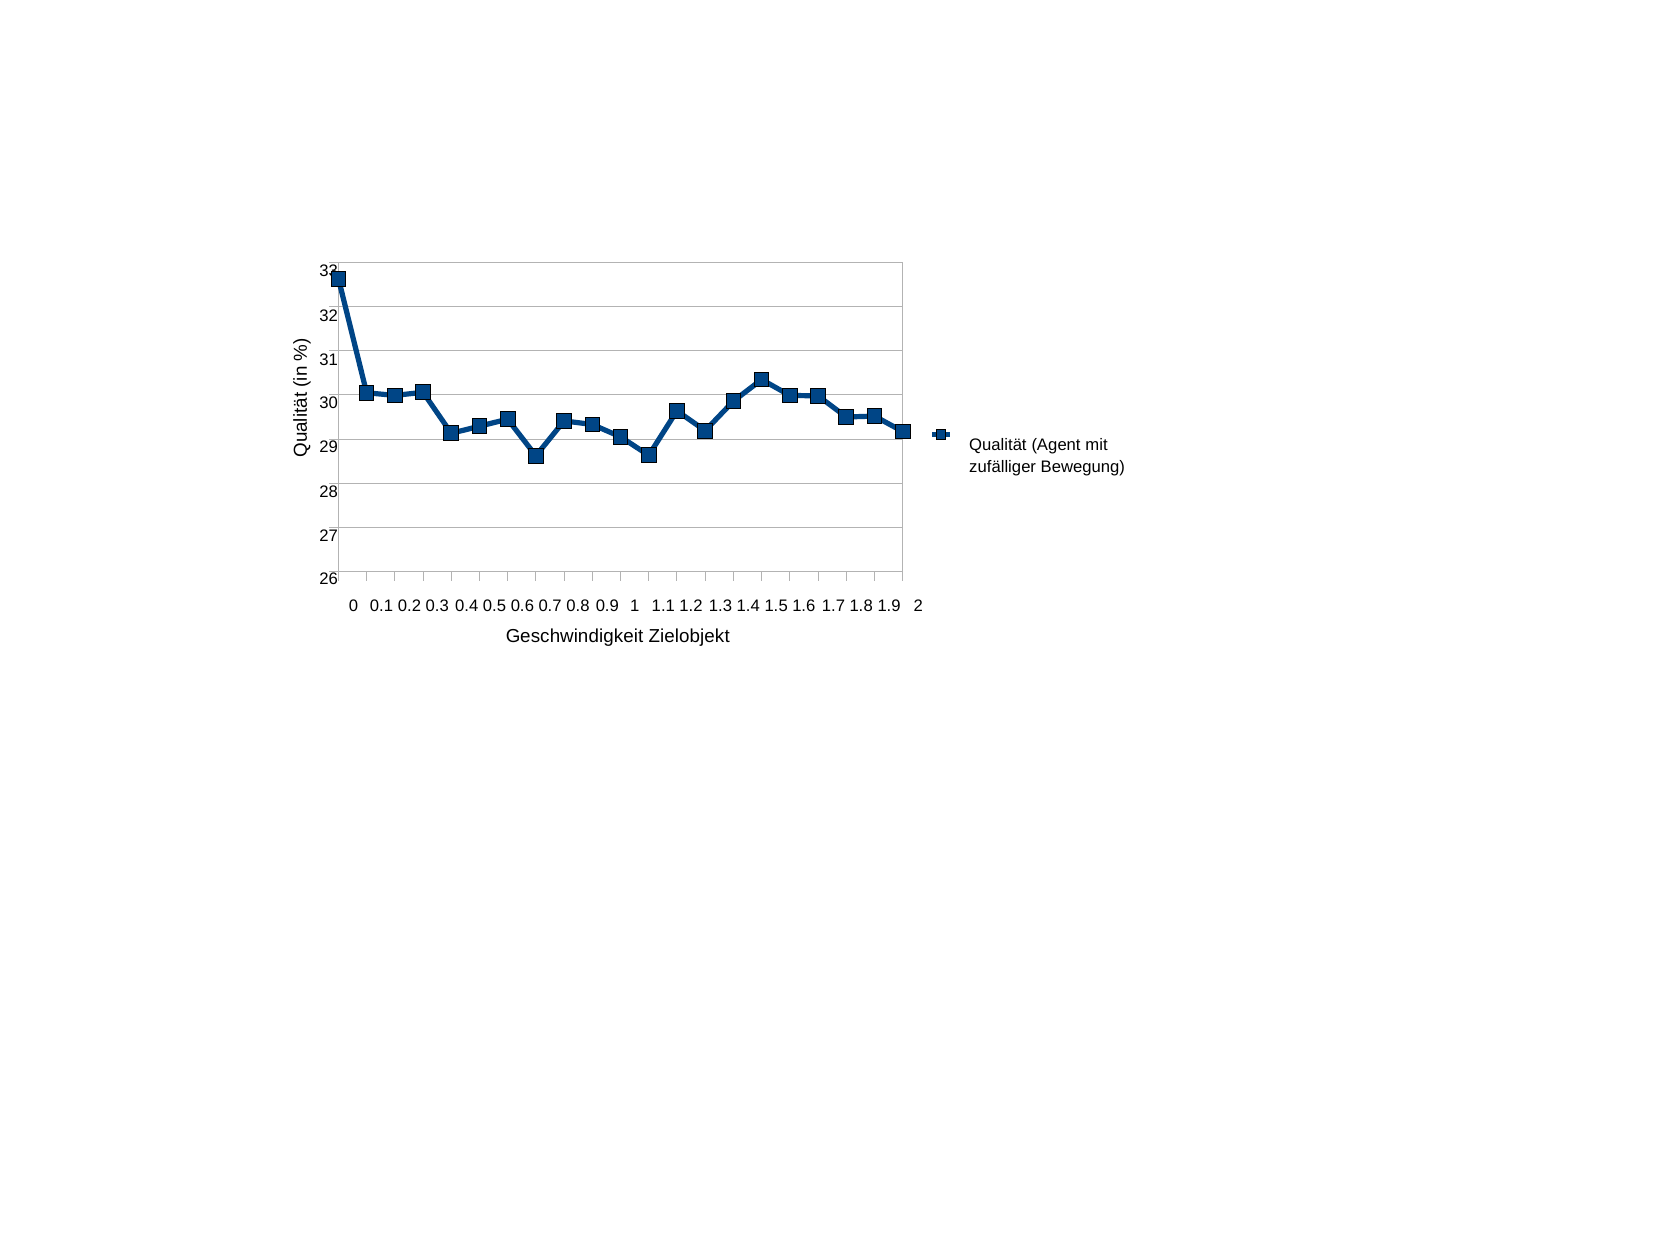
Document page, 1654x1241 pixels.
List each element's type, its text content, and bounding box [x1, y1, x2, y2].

text_box zufälliger Bewegung) [954, 449, 1140, 484]
text_box 0.8 [551, 588, 581, 617]
text_box [246, 244, 1144, 656]
text_box 30 [319, 386, 353, 420]
text_box Qualität (Agent mit [954, 428, 1129, 449]
text_box 29 [319, 429, 353, 464]
text_box 28 [304, 474, 353, 509]
text_box 0.4 [440, 588, 468, 623]
text_box 0.6 [496, 588, 523, 617]
text_box 1.6 [777, 588, 807, 623]
text_box 1.8 [834, 588, 862, 623]
text_box 0.1 [355, 588, 383, 623]
text_box 0 [334, 588, 355, 623]
text_box 0.9 [581, 588, 615, 617]
text_box 1.3 [694, 588, 721, 617]
text_box 0.2 [383, 588, 410, 623]
text_box 1.1 [636, 588, 664, 617]
text_box Geschwindigkeit Zielobjekt [491, 617, 745, 654]
text_box 1.2 [664, 588, 694, 617]
text_box 1.7 [807, 588, 834, 623]
text_box 1.4 [721, 588, 749, 623]
text_box 0.7 [523, 588, 551, 617]
text_box 31 [319, 342, 353, 377]
text_box Qualität (in %) [282, 323, 319, 473]
text_box 32 [347, 298, 353, 322]
text_box 2 [898, 588, 938, 623]
text_box 27 [304, 518, 353, 553]
text_box 0.5 [468, 588, 496, 623]
text_box 32 [304, 298, 348, 333]
text_box 33 [304, 253, 353, 288]
text_box 0.3 [410, 588, 440, 623]
text_box 1.5 [749, 588, 777, 623]
text_box 26 [304, 562, 353, 596]
text_box 1.9 [862, 588, 898, 623]
text_box 1 [615, 588, 636, 617]
